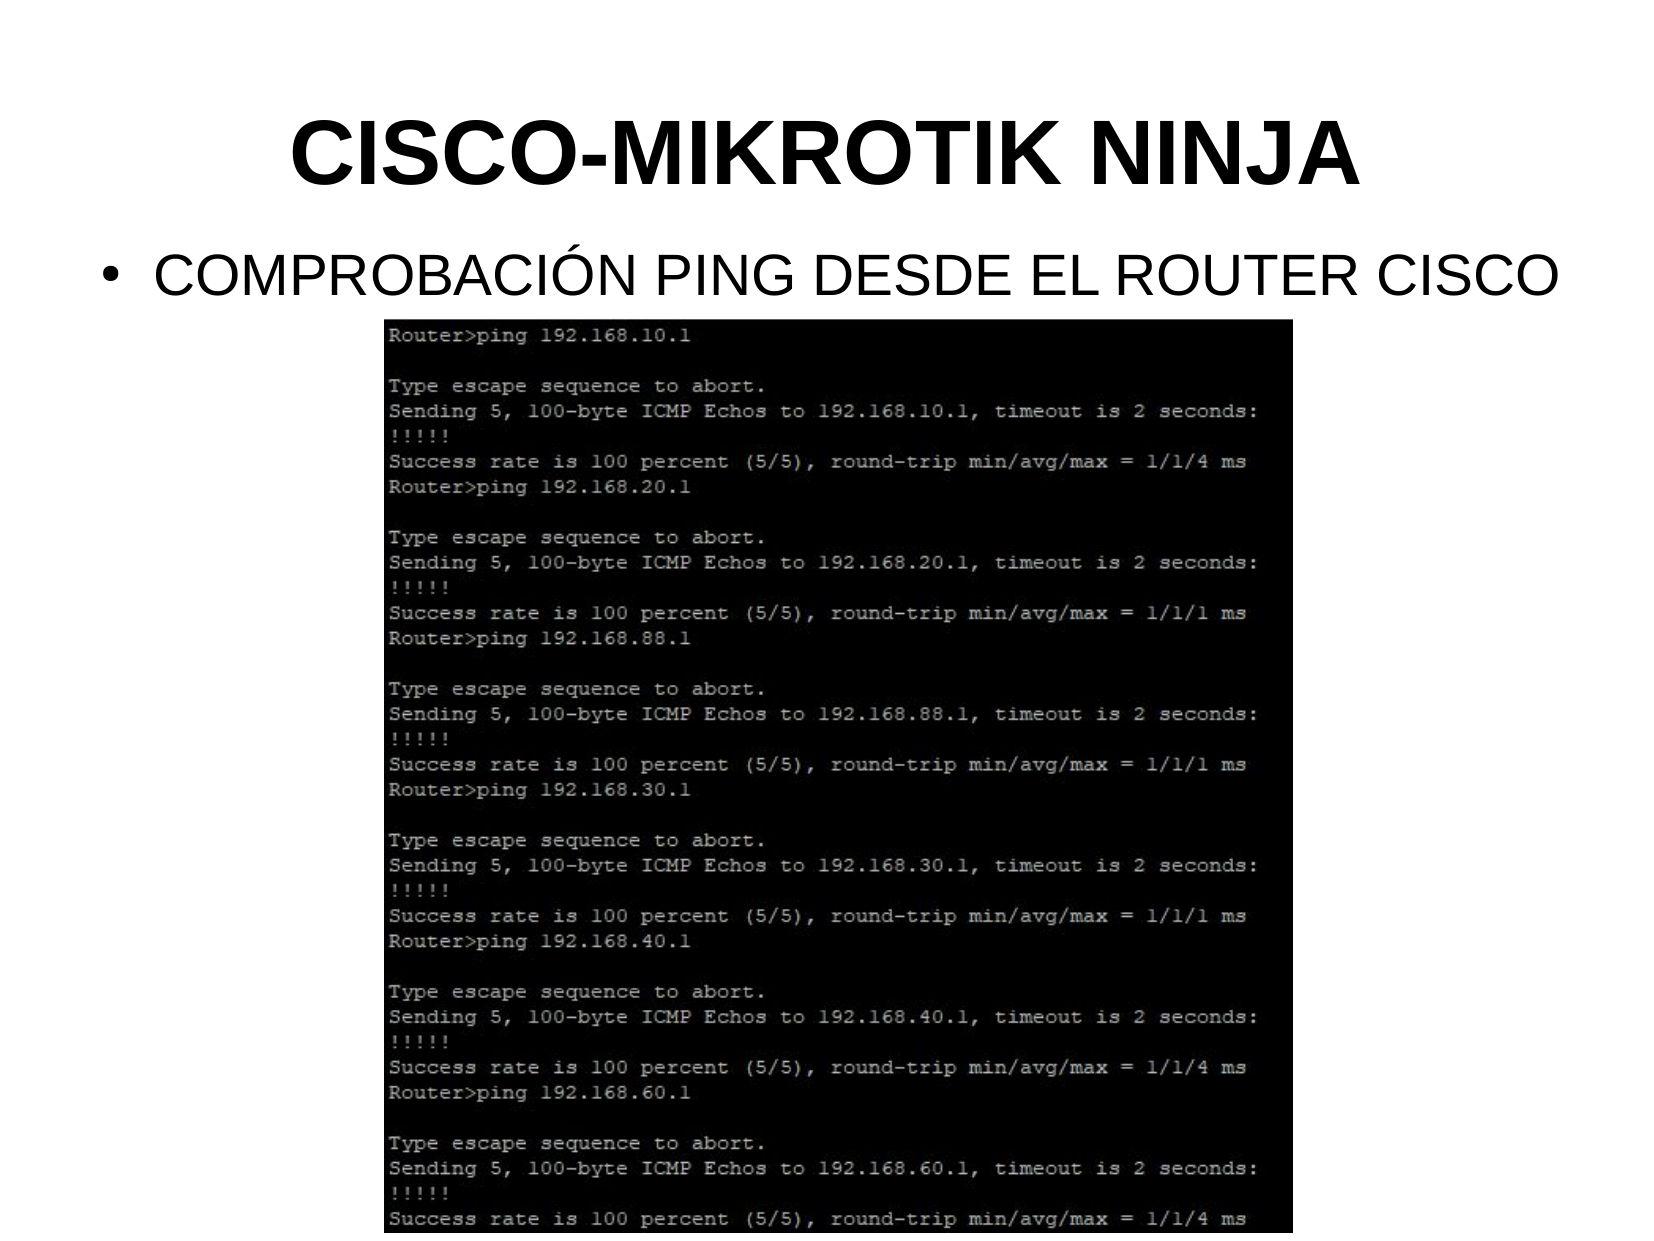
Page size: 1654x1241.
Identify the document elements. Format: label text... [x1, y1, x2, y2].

title CISCO-MIKROTIK NINJA [82, 49, 1571, 242]
list COMPROBACIÓN PING DESDE EL ROUTER CISCO [82, 242, 1571, 963]
picture [384, 318, 1293, 1233]
